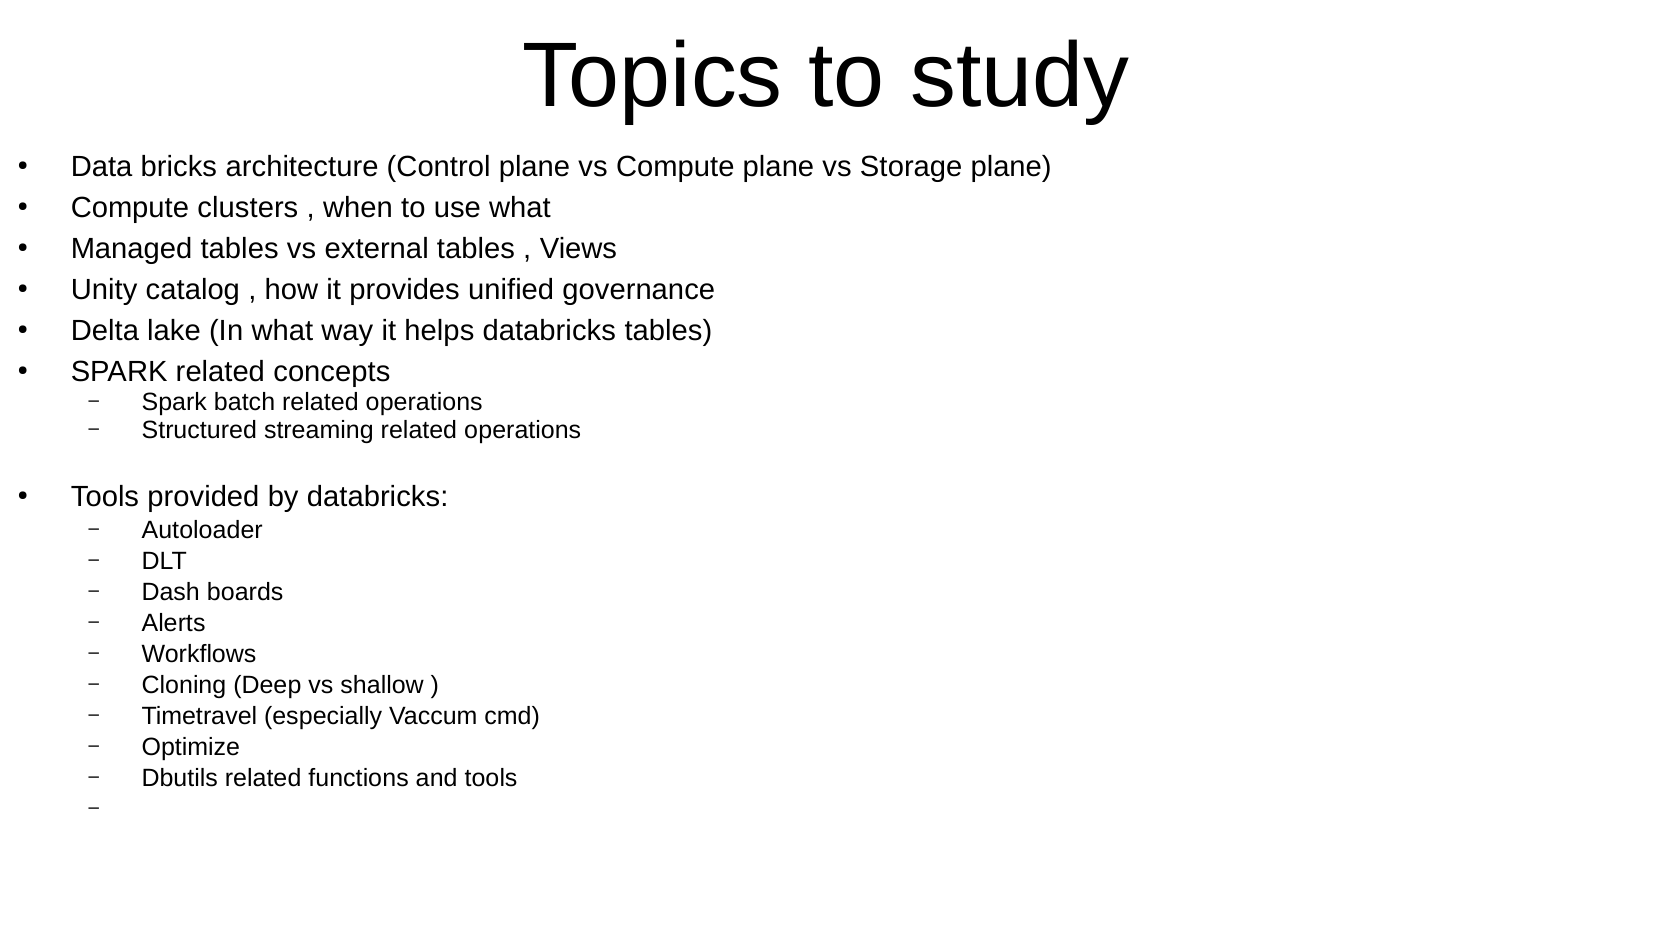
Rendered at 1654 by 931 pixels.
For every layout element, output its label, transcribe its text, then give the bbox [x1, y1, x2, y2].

title Topics to study [82, 23, 1571, 127]
list Data bricks architecture (Control plane vs Compute plane vs Storage plane) Compute clusters , when to use what Managed tables vs external tables , Views Unity catalog , how it provides unified governance Delta lake (In what way it helps databricks tables) SPARK related concepts Spark batch related operations Structured streaming related operations Tools provided by databricks: Autoloader DLT Dash boards Alerts Workflows Cloning (Deep vs shallow ) Timetravel (especially Vaccum cmd) Optimize Dbutils related functions and tools [0, 150, 1651, 931]
